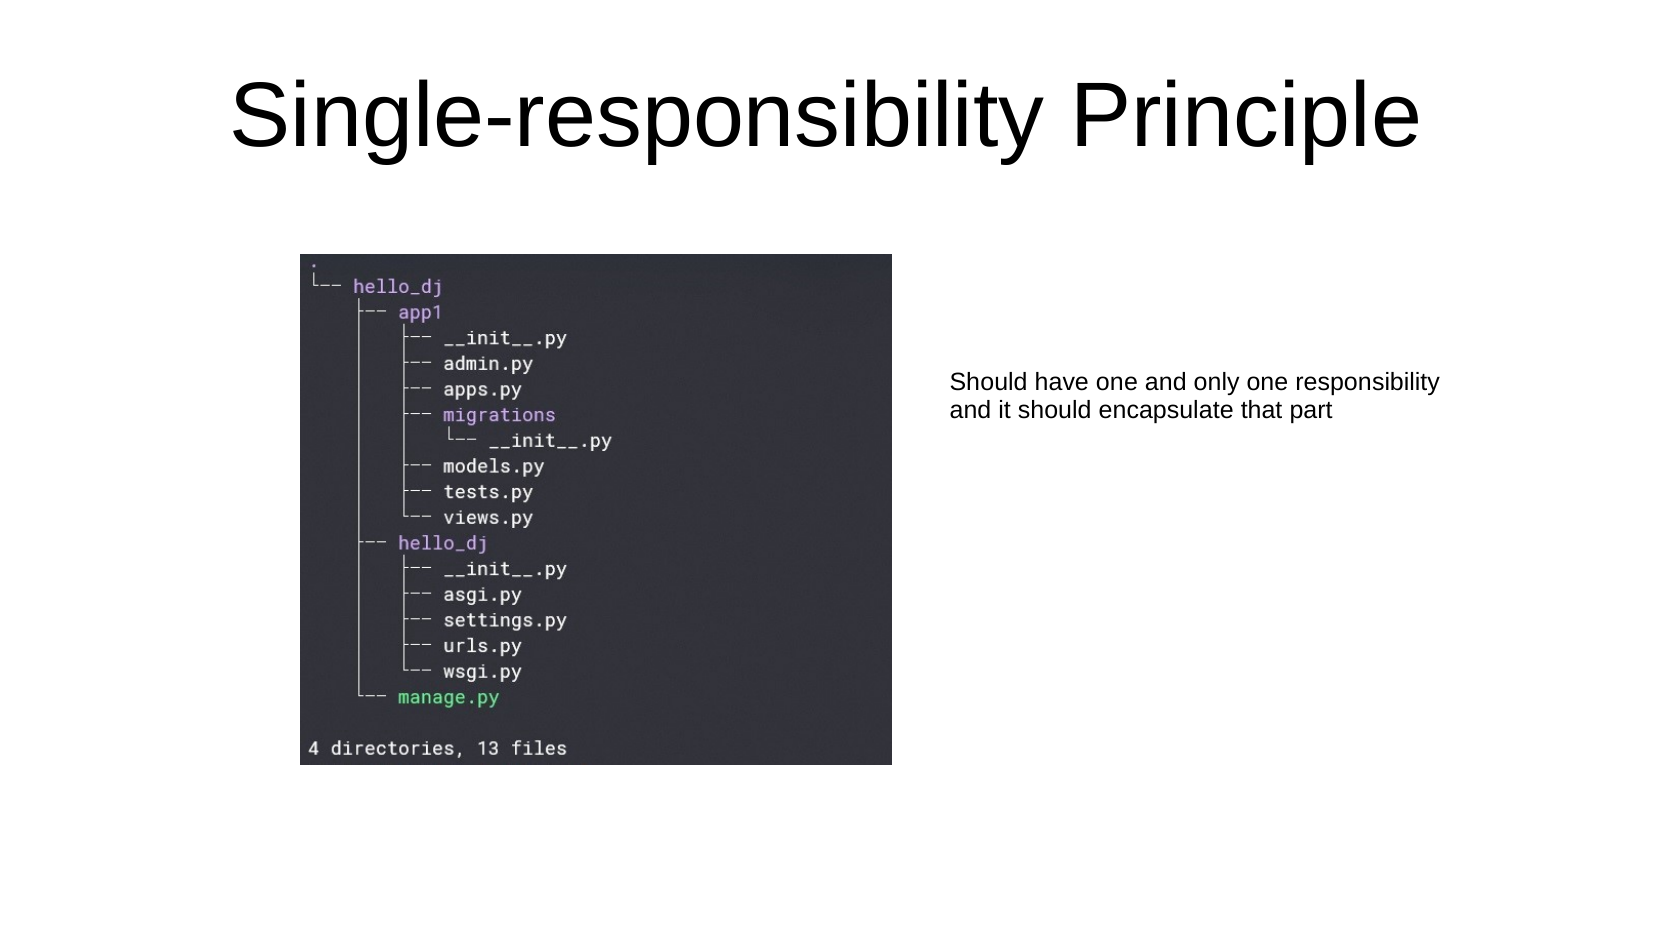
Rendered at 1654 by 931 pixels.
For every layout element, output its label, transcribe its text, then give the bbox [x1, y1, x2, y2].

picture [300, 254, 892, 766]
title Single-responsibility Principle [82, 37, 1571, 193]
text_box Should have one and only one responsibility and it should encapsulate that part [934, 360, 1516, 451]
